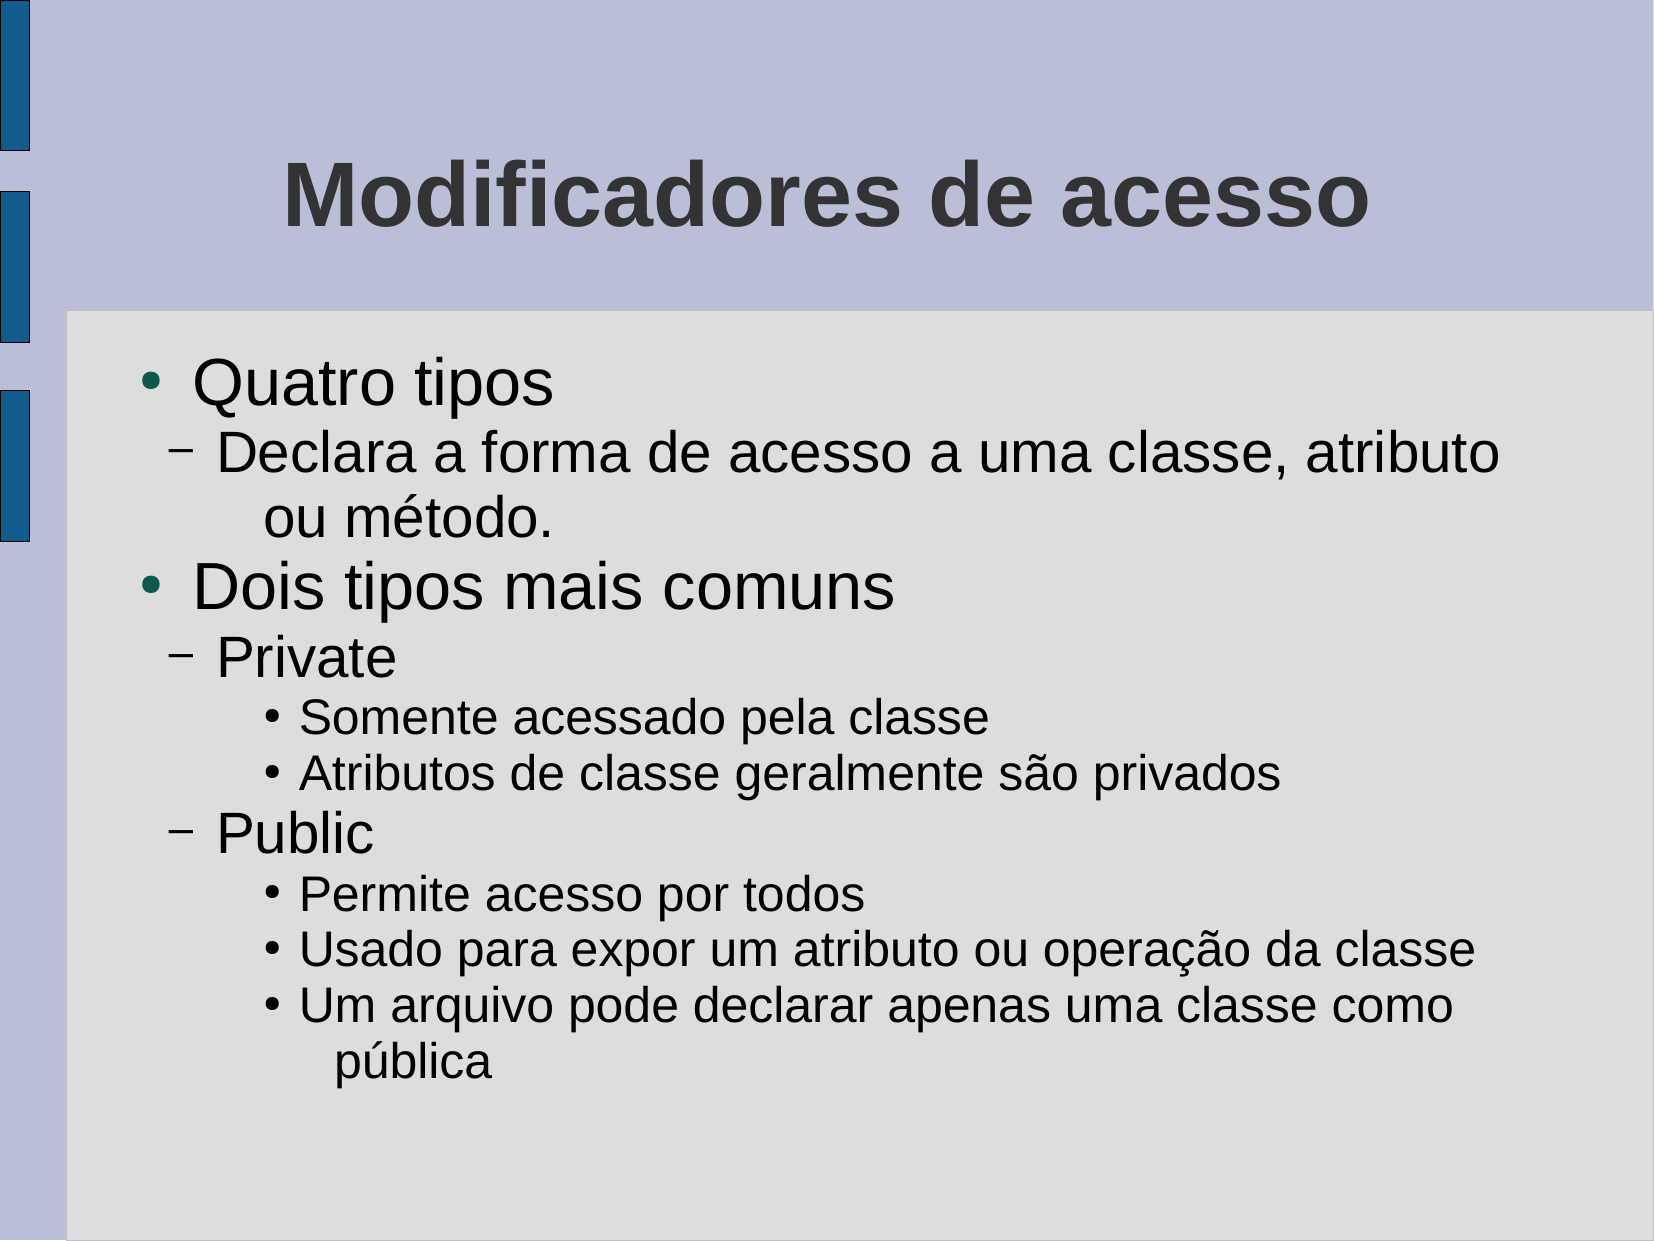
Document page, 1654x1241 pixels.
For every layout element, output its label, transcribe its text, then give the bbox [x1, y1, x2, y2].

title Modificadores de acesso [121, 98, 1534, 291]
list Quatro tipos Declara a forma de acesso a uma classe, atributo ou método. Dois tipos mais comuns Private Somente acessado pela classe Atributos de classe geralmente são privados Public Permite acesso por todos Usado para expor um atributo ou operação da classe Um arquivo pode declarar apenas uma classe como pública [121, 344, 1534, 1149]
